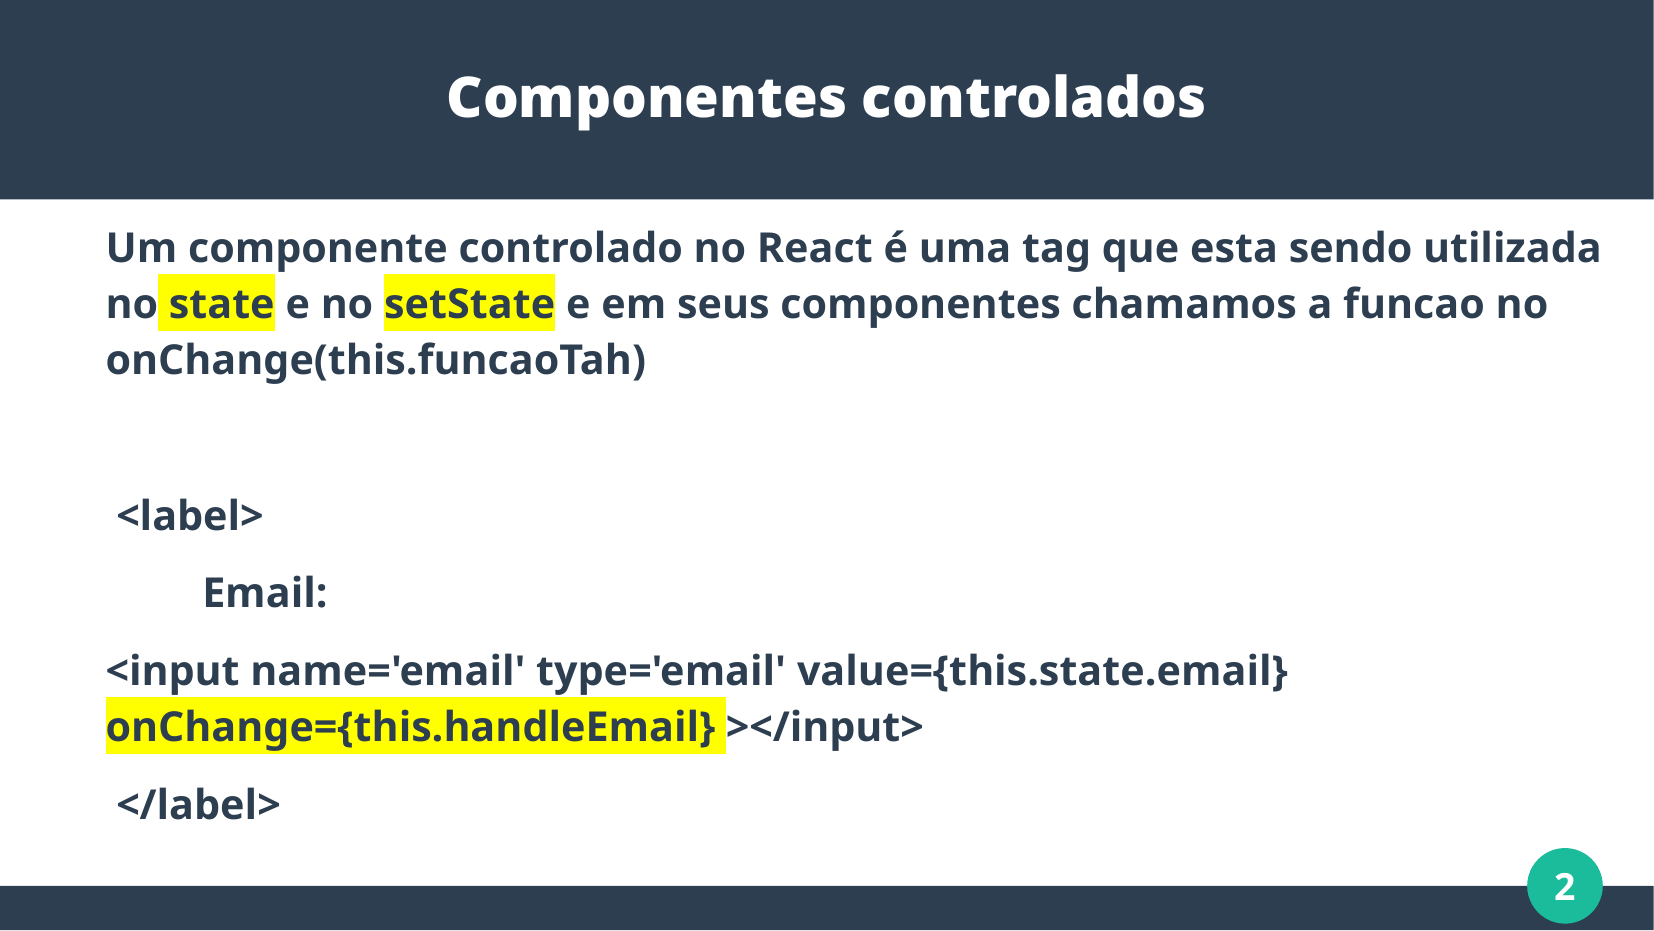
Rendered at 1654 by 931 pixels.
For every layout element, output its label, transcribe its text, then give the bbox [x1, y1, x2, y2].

title Componentes controlados [59, 37, 1595, 156]
list Um componente controlado no React é uma tag que esta sendo utilizada no state e no setState e em seus componentes chamamos a funcao no onChange(this.funcaoTah) <label> Email: <input name='email' type='email' value={this.state.email} onChange={this.handleEmail} ></input> </label> [35, 218, 1630, 839]
